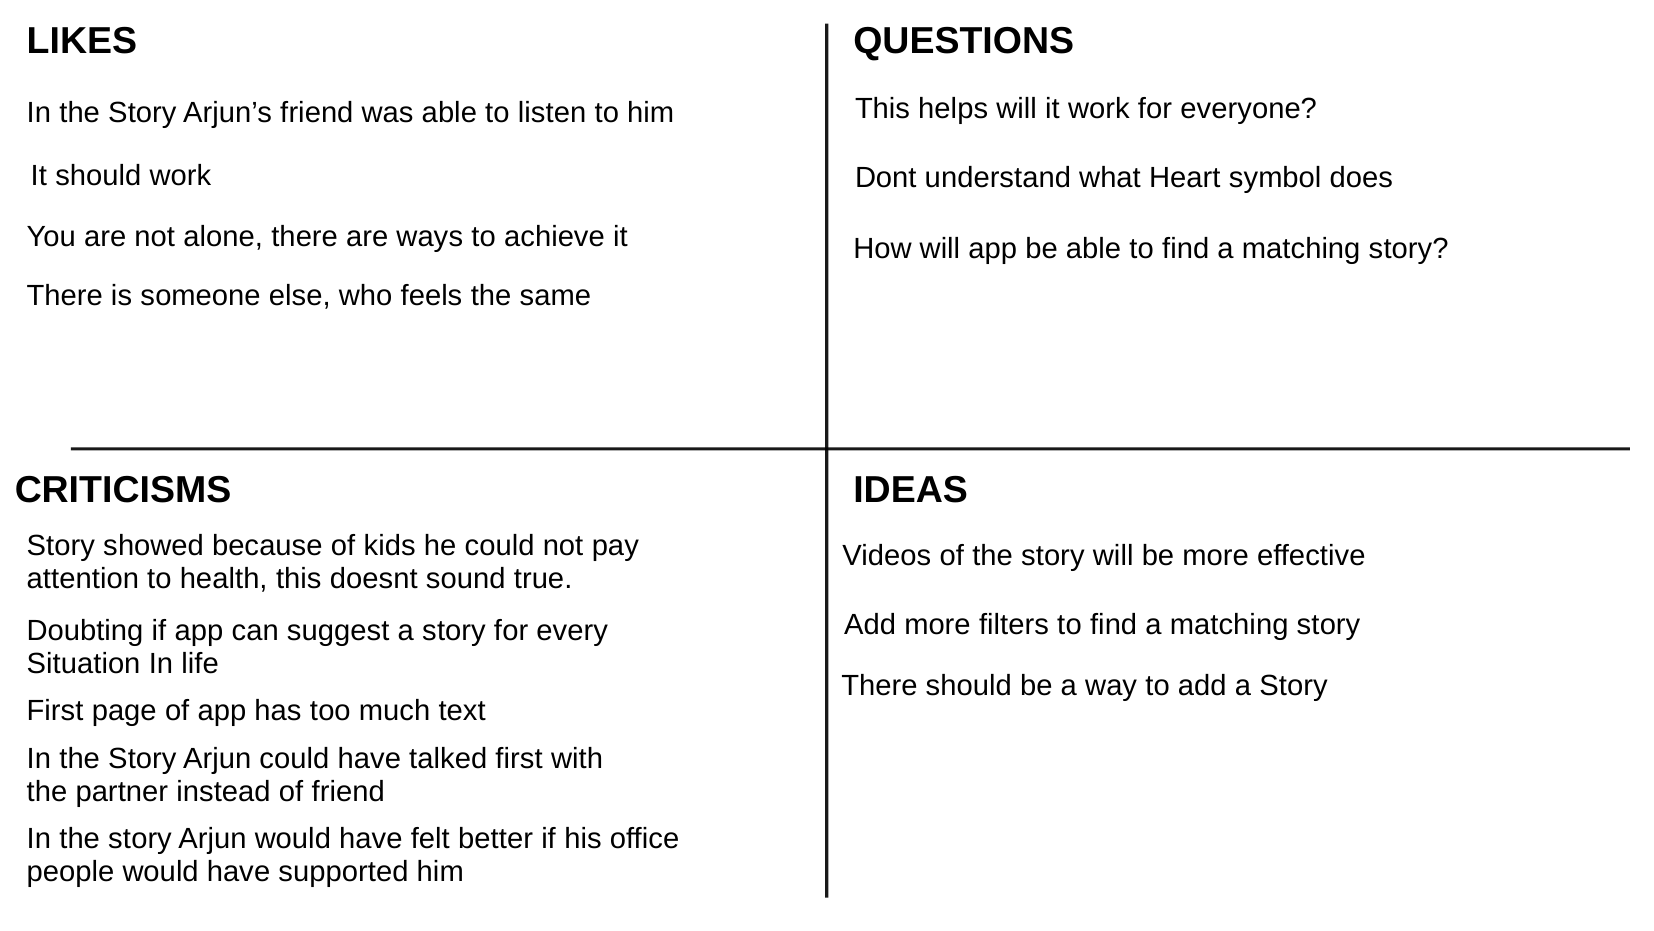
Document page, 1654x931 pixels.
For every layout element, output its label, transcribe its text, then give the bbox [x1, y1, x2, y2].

text_box In the Story Arjun could have talked first with the partner instead of friend [11, 734, 628, 814]
text_box LIKES [11, 11, 201, 69]
text_box First page of app has too much text [11, 686, 502, 734]
text_box Dont understand what Heart symbol does [840, 153, 1409, 201]
text_box In the story Arjun would have felt better if his office people would have supported him [11, 814, 696, 896]
text_box Add more filters to find a matching story [829, 600, 1447, 648]
text_box Story showed because of kids he could not pay attention to health, this doesnt sound true. [11, 521, 663, 603]
text_box IDEAS [838, 460, 1123, 531]
text_box It should work [15, 151, 227, 200]
text_box Doubting if app can suggest a story for every Situation In life [11, 606, 624, 687]
text_box You are not alone, there are ways to achieve it [11, 212, 644, 260]
text_box There is someone else, who feels the same [11, 271, 607, 319]
text_box There should be a way to add a Story [826, 661, 1344, 710]
text_box In the Story Arjun’s friend was able to listen to him [11, 88, 804, 178]
text_box Videos of the story will be more effective [827, 531, 1453, 580]
text_box CRITICISMS [0, 460, 284, 560]
text_box This helps will it work for everyone? [840, 84, 1420, 166]
text_box QUESTIONS [838, 11, 1123, 71]
text_box How will app be able to find a matching story? [838, 224, 1489, 305]
